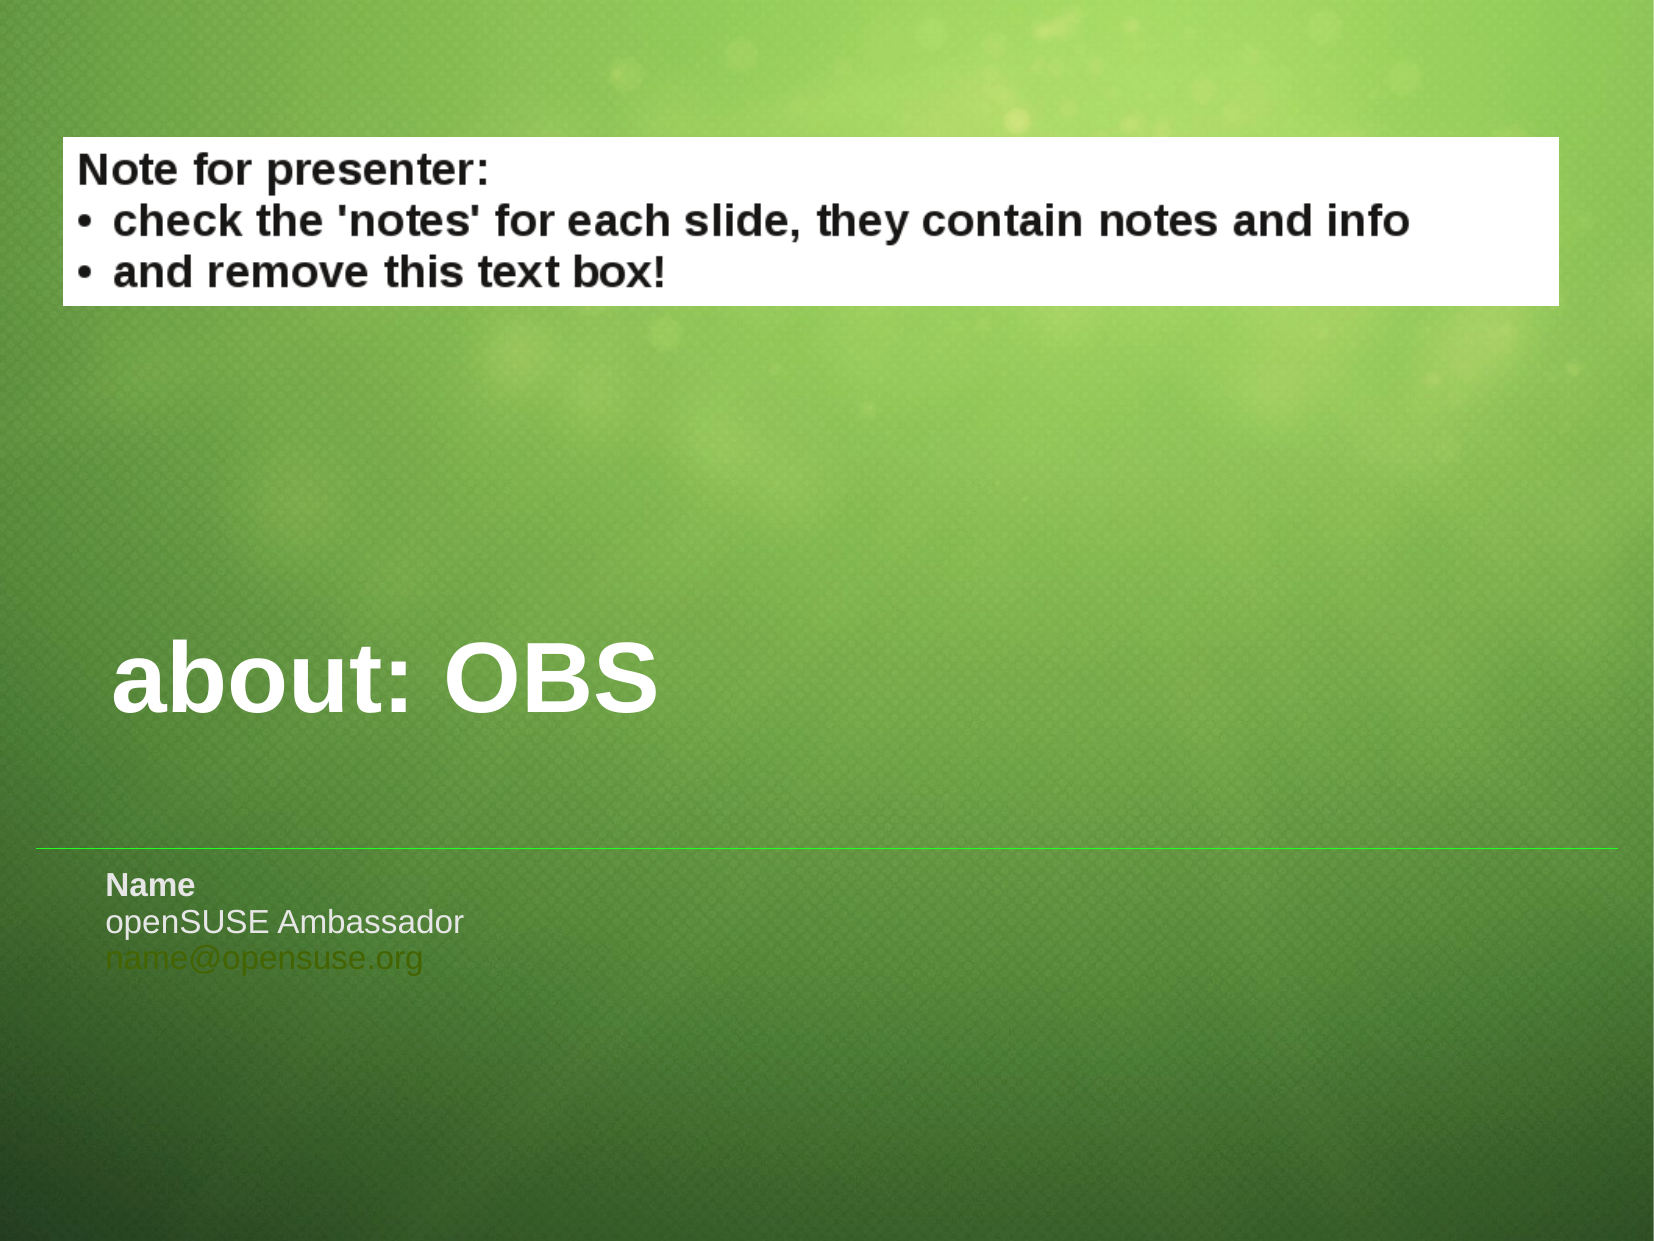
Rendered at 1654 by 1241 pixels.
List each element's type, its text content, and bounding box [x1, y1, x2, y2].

list Name openSUSE Ambassador name@opensuse.org [105, 866, 838, 1241]
picture [0, 0, 1654, 1241]
title about: OBS [111, 428, 1558, 734]
